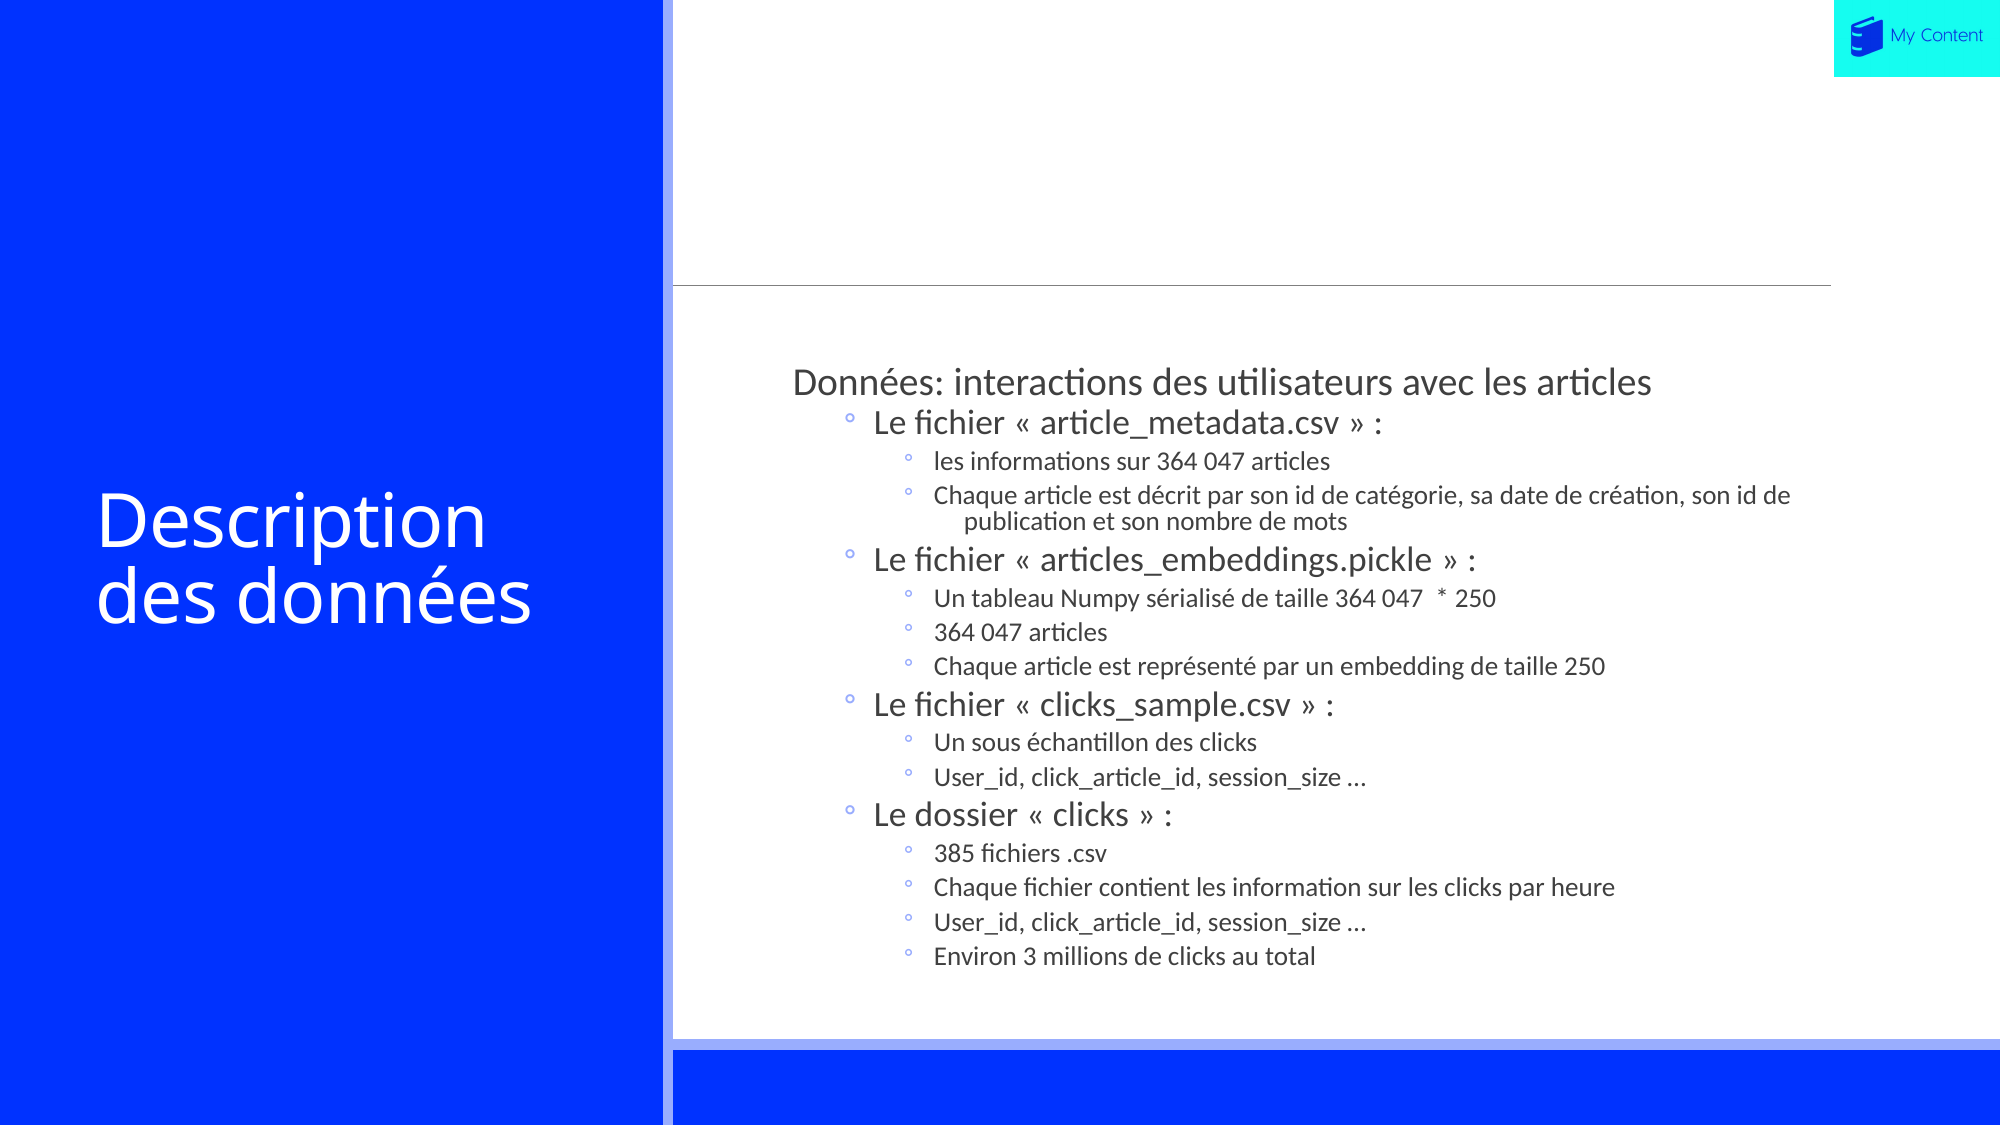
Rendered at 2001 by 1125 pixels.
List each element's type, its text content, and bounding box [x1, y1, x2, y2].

title Description des données [80, 99, 587, 1026]
list Données: interactions des utilisateurs avec les articles Le fichier « article_metadata.csv » : les informations sur 364 047 articles Chaque article est décrit par son id de catégorie, sa date de création, son id de publication et son nombre de mots Le fichier « articles_embeddings.pickle » : Un tableau Numpy sérialisé de taille 364 047 * 250 364 047 articles Chaque article est représenté par un embedding de taille 250 Le fichier « clicks_sample.csv » : Un sous échantillon des clicks User_id, click_article_id, session_size … Le dossier « clicks » : 385 fichiers .csv Chaque fichier contient les information sur les clicks par heure User_id, click_article_id, session_size … Environ 3 millions de clicks au total [777, 310, 1831, 1026]
picture [1834, 0, 2000, 77]
text_box [0, 0, 673, 1125]
